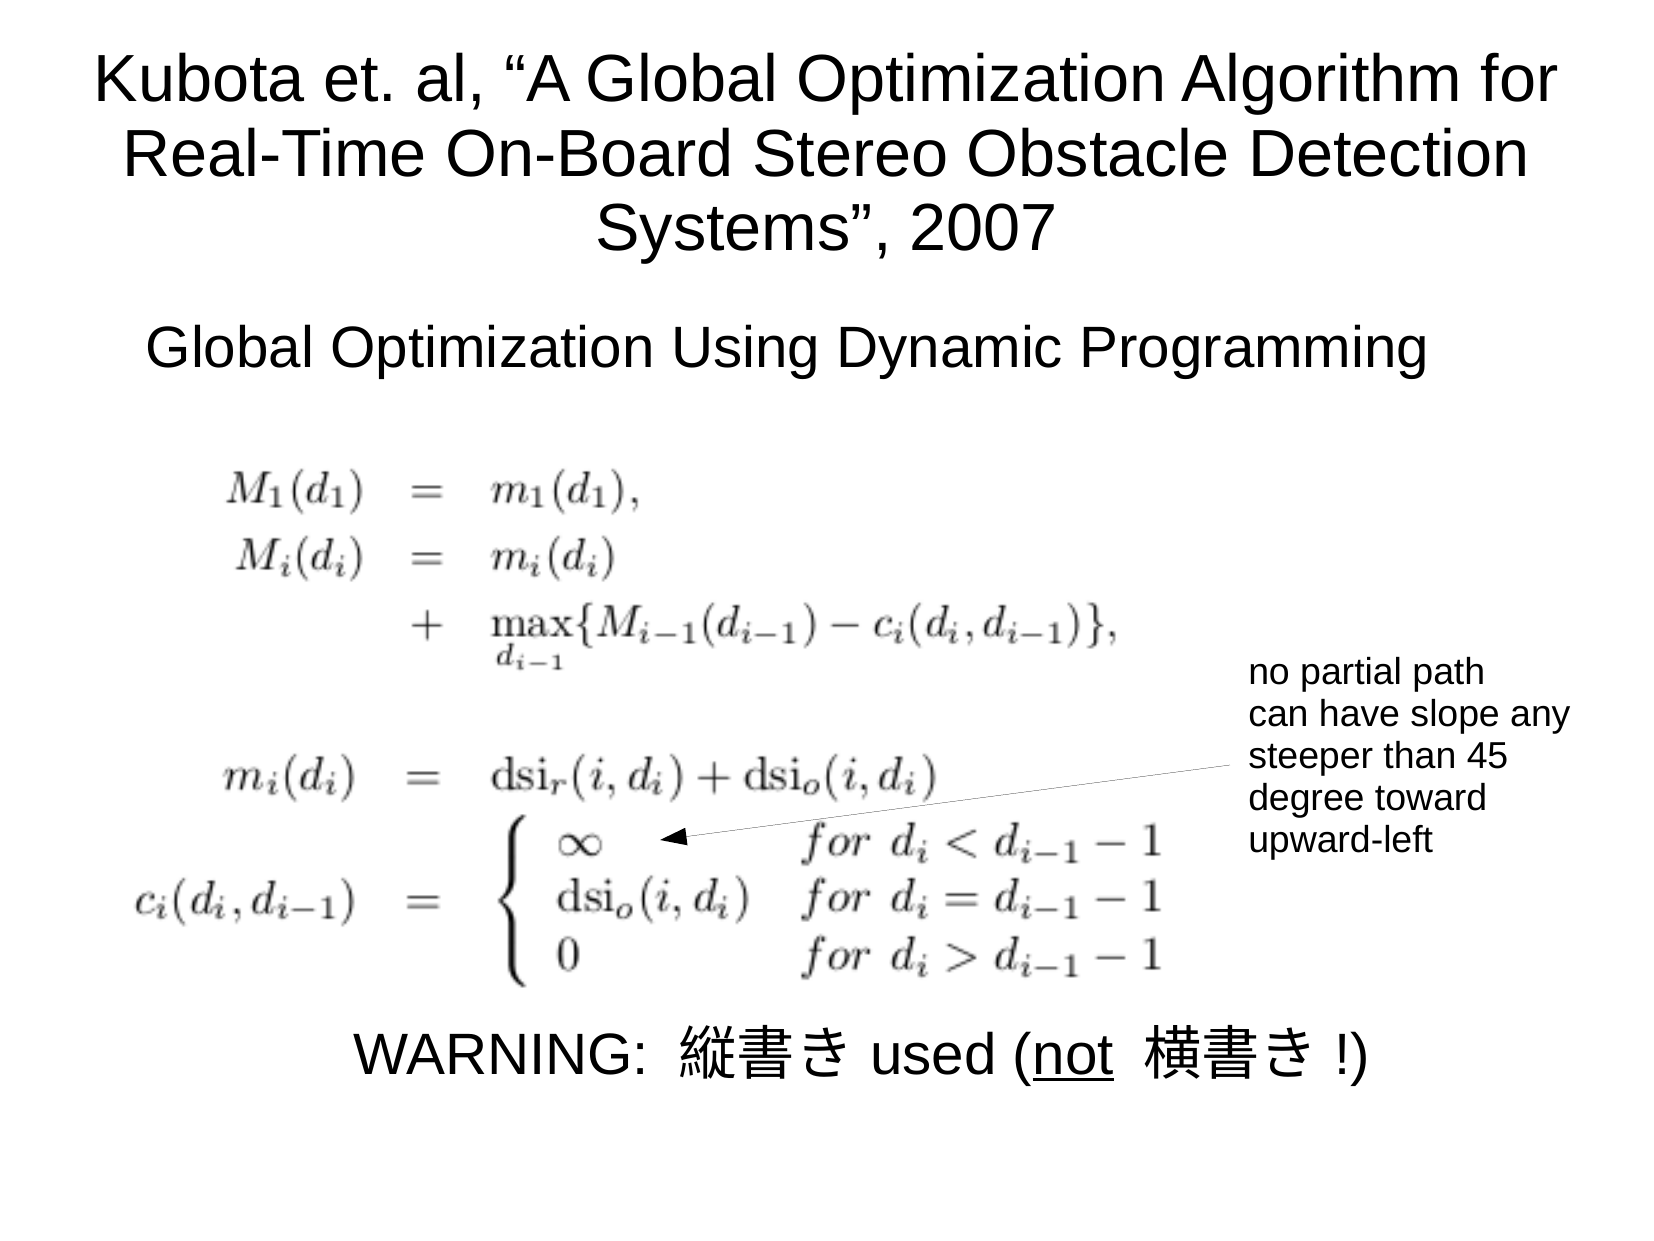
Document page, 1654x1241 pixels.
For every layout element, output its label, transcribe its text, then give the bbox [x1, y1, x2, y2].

list Global Optimization Using Dynamic Programming [75, 315, 1546, 388]
picture [187, 434, 1142, 699]
picture [97, 727, 1184, 1003]
text_box WARNING: 縦書きused (not 横書き!) [212, 1007, 1442, 1203]
text_box no partial path can have slope any steeper than 45 degree toward upward-left [1233, 642, 1594, 910]
title Kubota et. al, “A Global Optimization Algorithm for Real-Time On-Board Stereo Obstacle Detection Systems”, 2007 [82, 40, 1571, 266]
